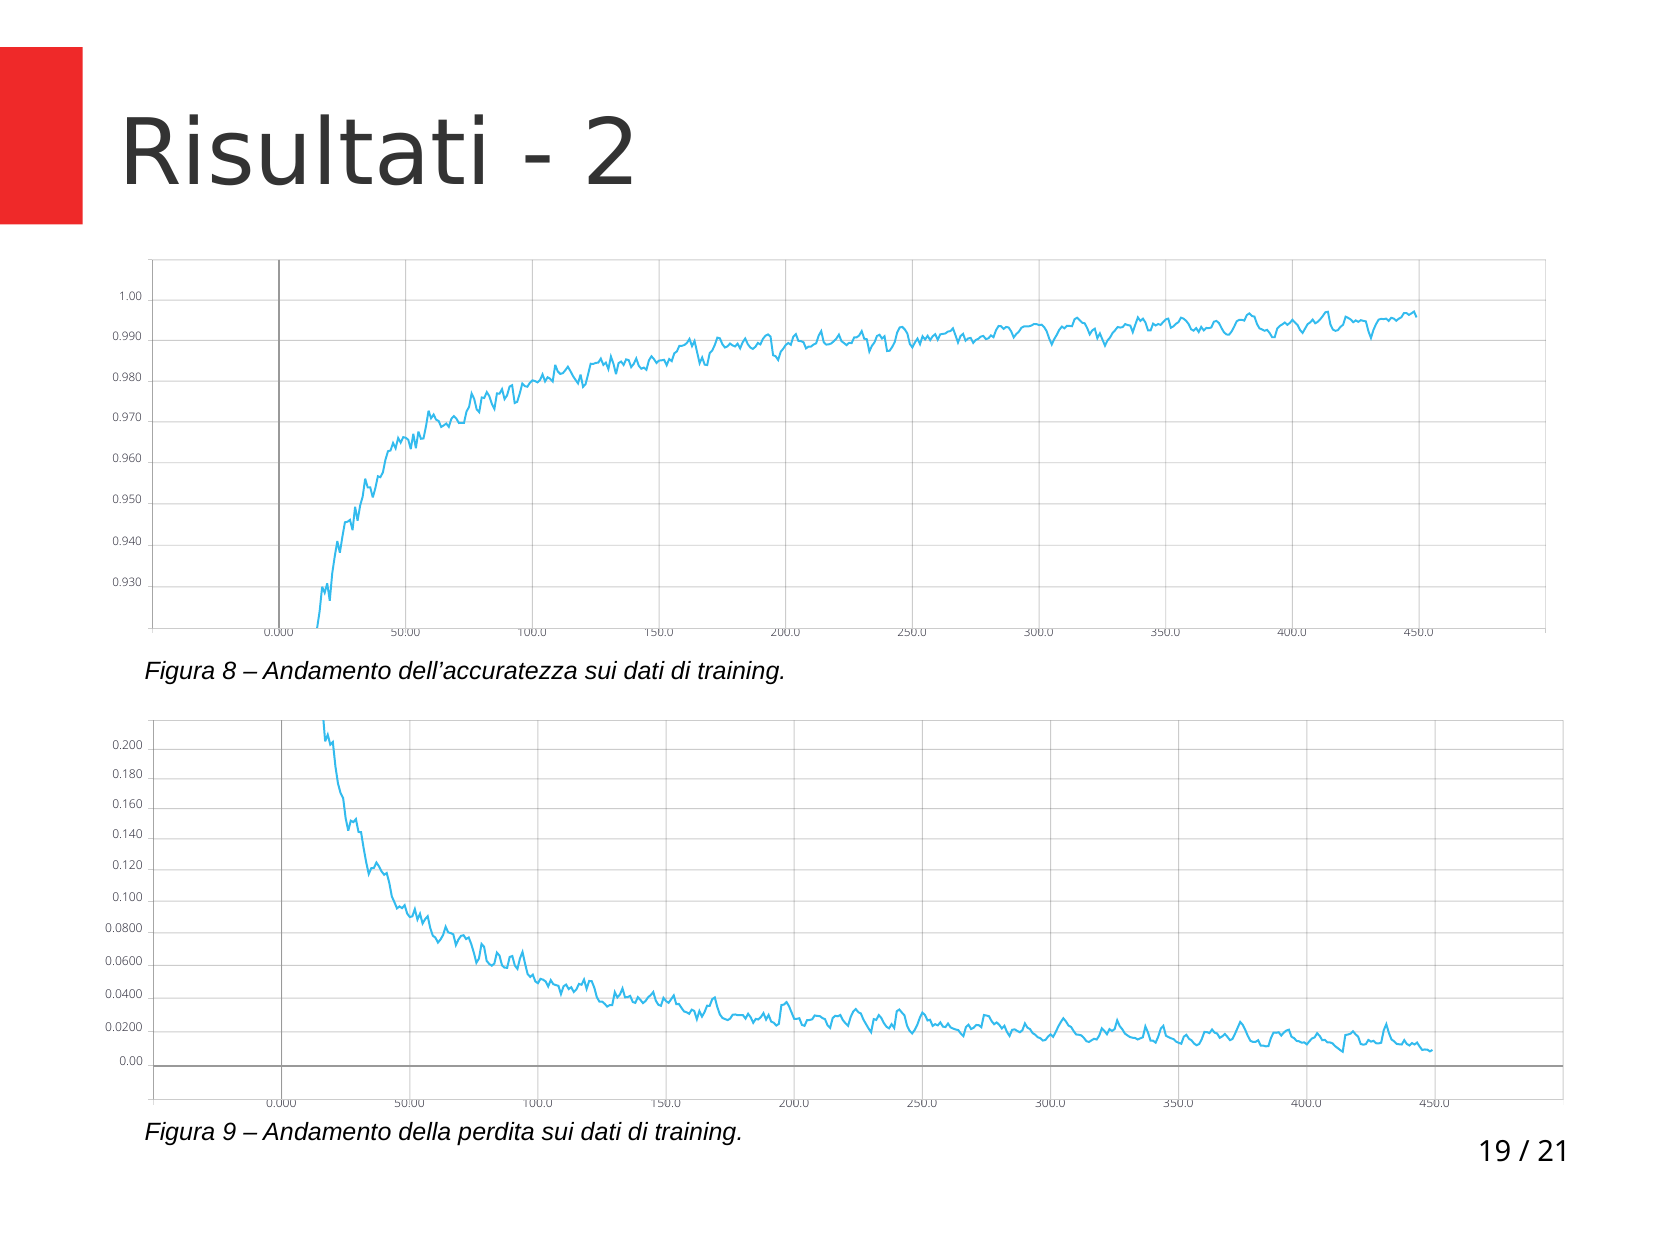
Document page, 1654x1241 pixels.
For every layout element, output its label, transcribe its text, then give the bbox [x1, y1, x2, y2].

title Risultati - 2 [118, 49, 1571, 257]
text_box Figura 9 – Andamento della perdita sui dati di training. [129, 1110, 804, 1182]
text_box Figura 8 – Andamento dell’accuratezza sui dati di training. [129, 649, 827, 721]
picture [59, 720, 1564, 1123]
picture [84, 259, 1546, 651]
